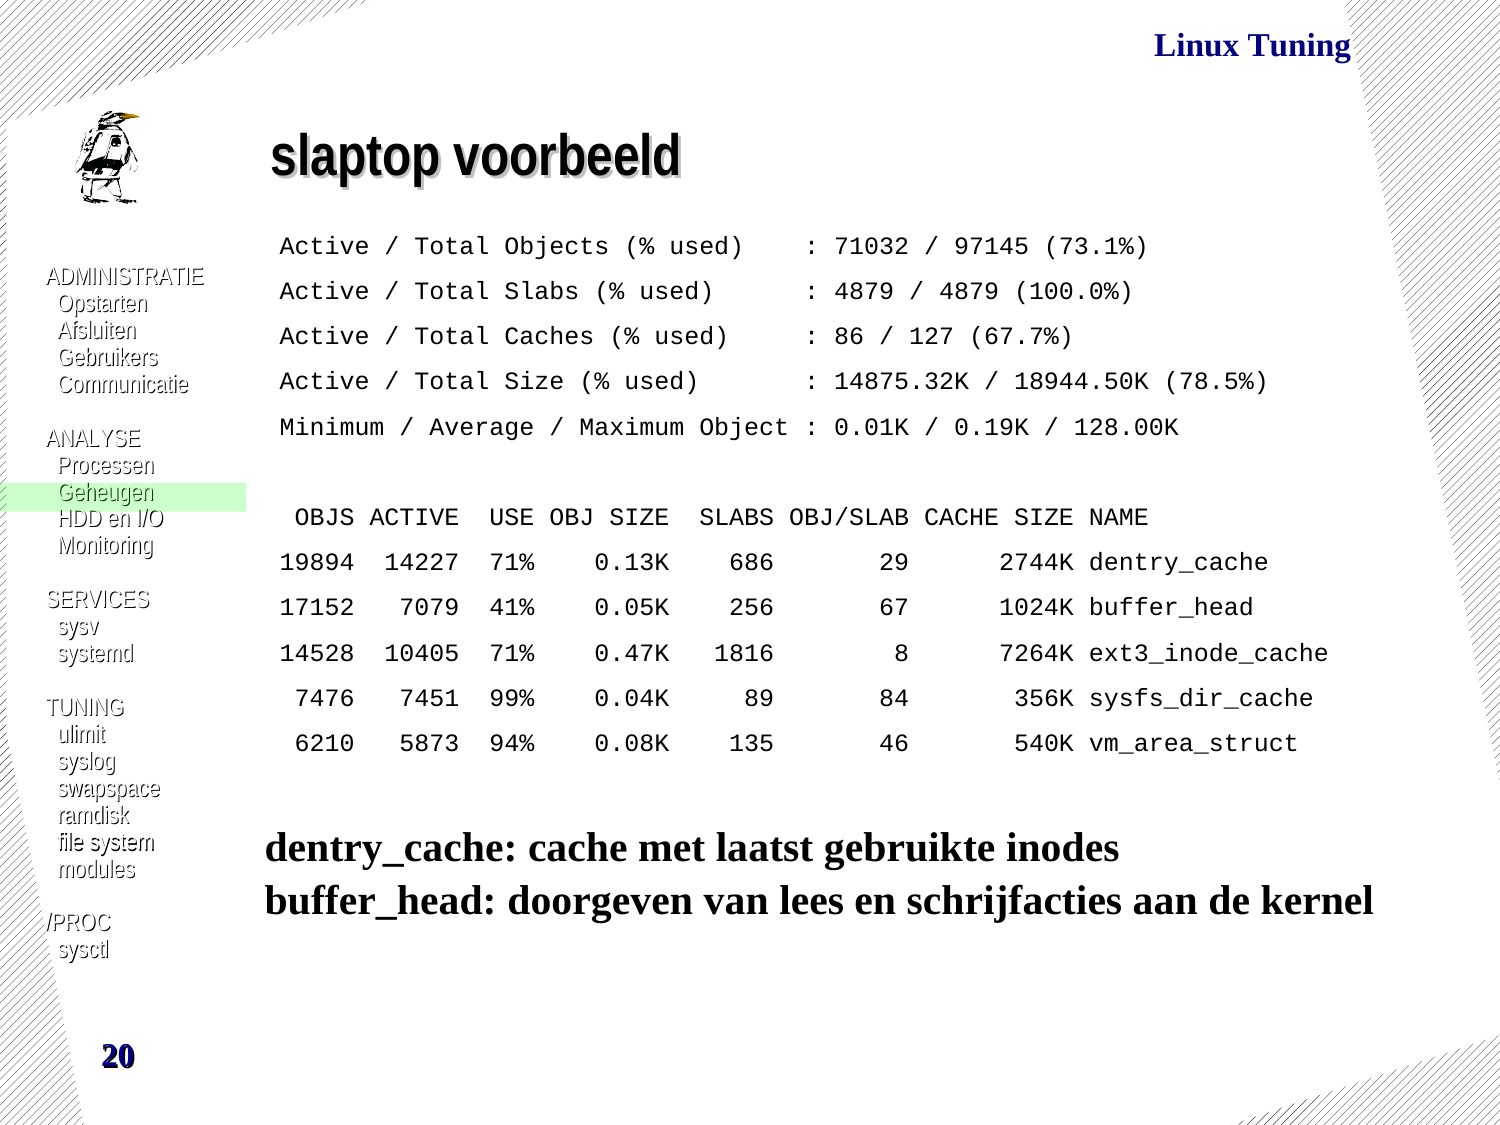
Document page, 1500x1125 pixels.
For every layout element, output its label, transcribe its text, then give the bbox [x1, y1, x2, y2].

list Active / Total Objects (% used) : 71032 / 97145 (73.1%) Active / Total Slabs (% used) : 4879 / 4879 (100.0%) Active / Total Caches (% used) : 86 / 127 (67.7%) Active / Total Size (% used) : 14875.32K / 18944.50K (78.5%) Minimum / Average / Maximum Object : 0.01K / 0.19K / 128.00K OBJS ACTIVE USE OBJ SIZE SLABS OBJ/SLAB CACHE SIZE NAME 19894 14227 71% 0.13K 686 29 2744K dentry_cache 17152 7079 41% 0.05K 256 67 1024K buffer_head 14528 10405 71% 0.47K 1816 8 7264K ext3_inode_cache 7476 7451 99% 0.04K 89 84 356K sysfs_dir_cache 6210 5873 94% 0.08K 135 46 540K vm_area_struct dentry_cache: cache met laatst gebruikte inodes buffer_head: doorgeven van lees en schrijfacties aan de kernel [264, 229, 1486, 1001]
text_box [0, 482, 247, 512]
picture [57, 105, 143, 206]
title slaptop voorbeeld [270, 41, 1500, 250]
